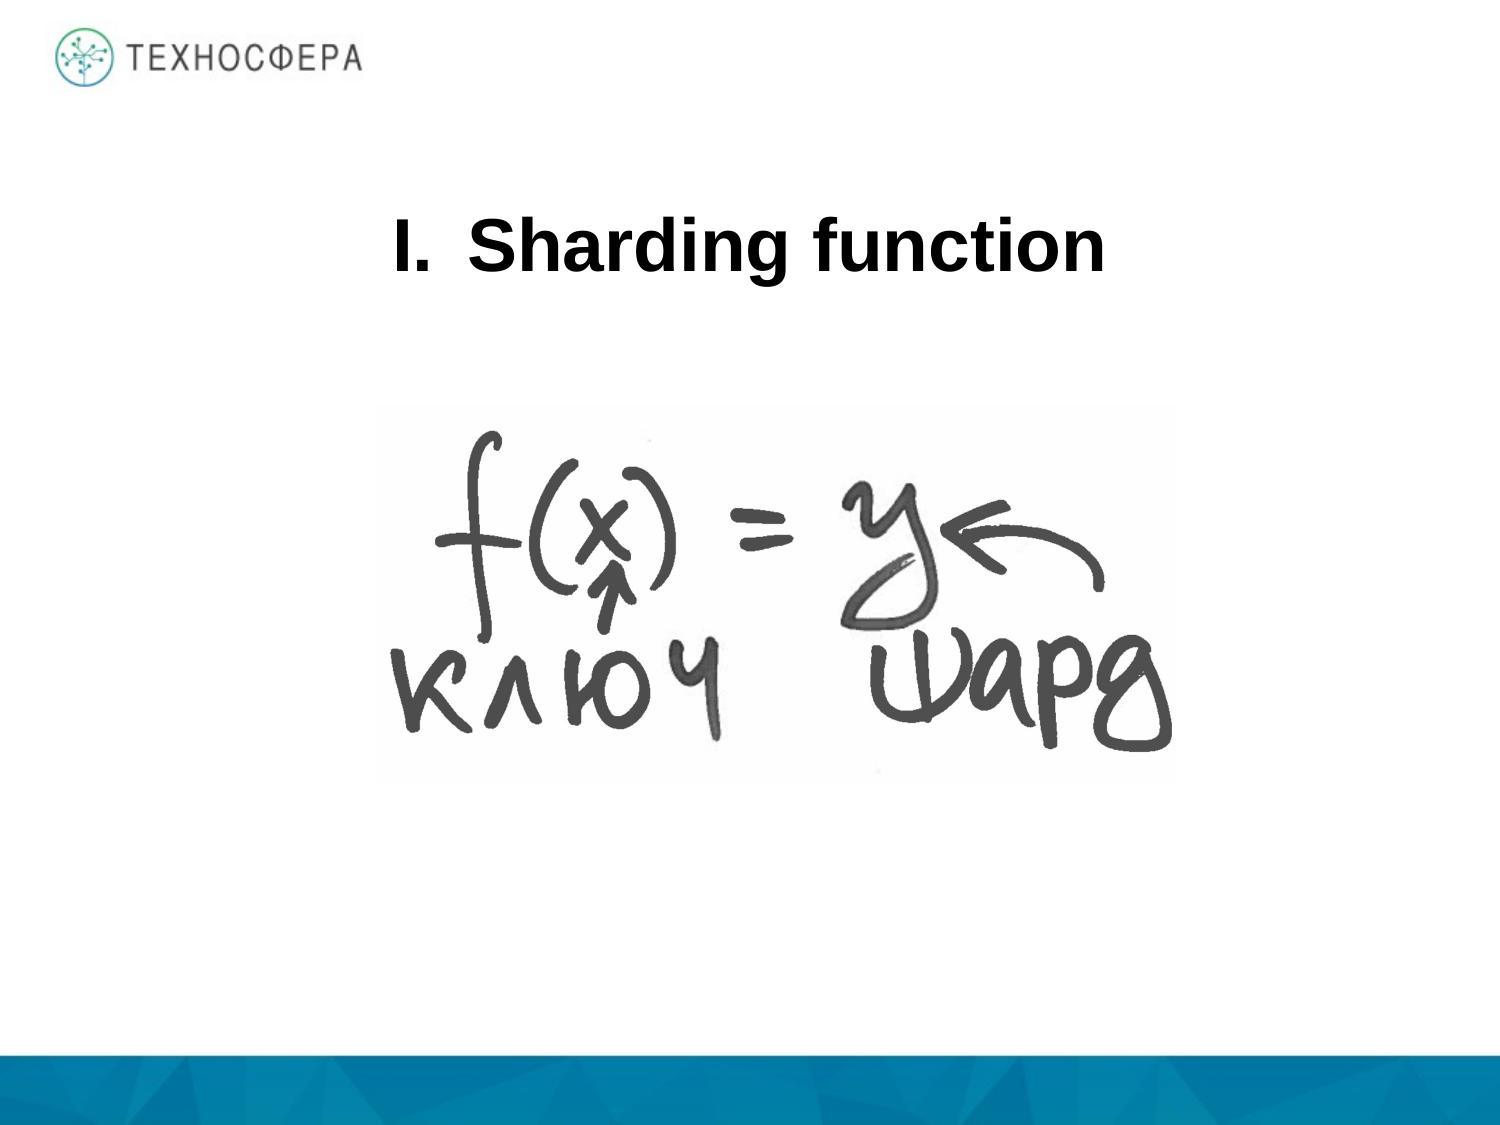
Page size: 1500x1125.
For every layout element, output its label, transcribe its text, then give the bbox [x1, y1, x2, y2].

picture [0, 0, 1500, 1057]
list Sharding function [316, 181, 1184, 522]
